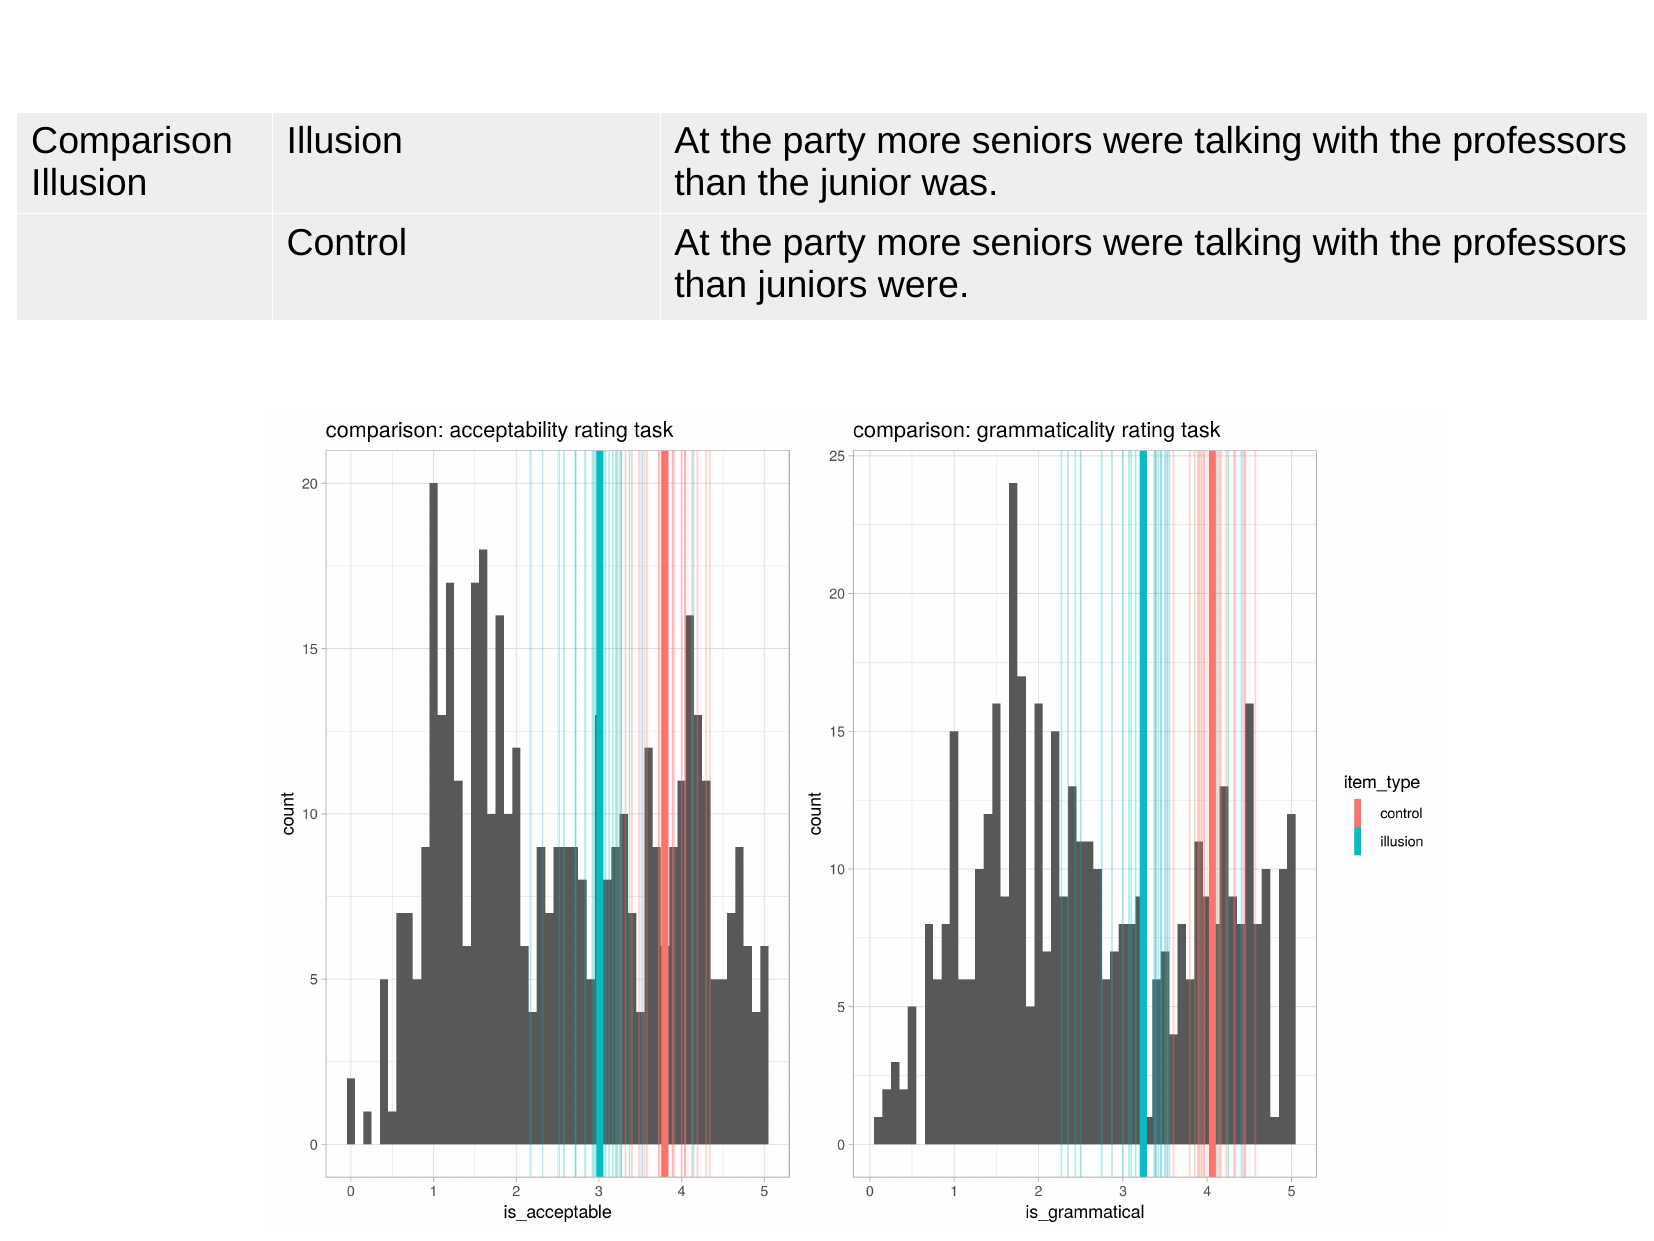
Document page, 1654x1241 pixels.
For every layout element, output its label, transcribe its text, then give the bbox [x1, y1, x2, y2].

table_header At the party more seniors were talking with the professors than the junior was. [661, 113, 1647, 213]
table_cell Control [273, 214, 660, 320]
table_cell At the party more seniors were talking with the professors than juniors were. [661, 214, 1647, 320]
table_cell [17, 214, 272, 320]
table_header Comparison Illusion [17, 113, 272, 213]
table_header Illusion [273, 113, 660, 213]
picture [271, 412, 1441, 1231]
